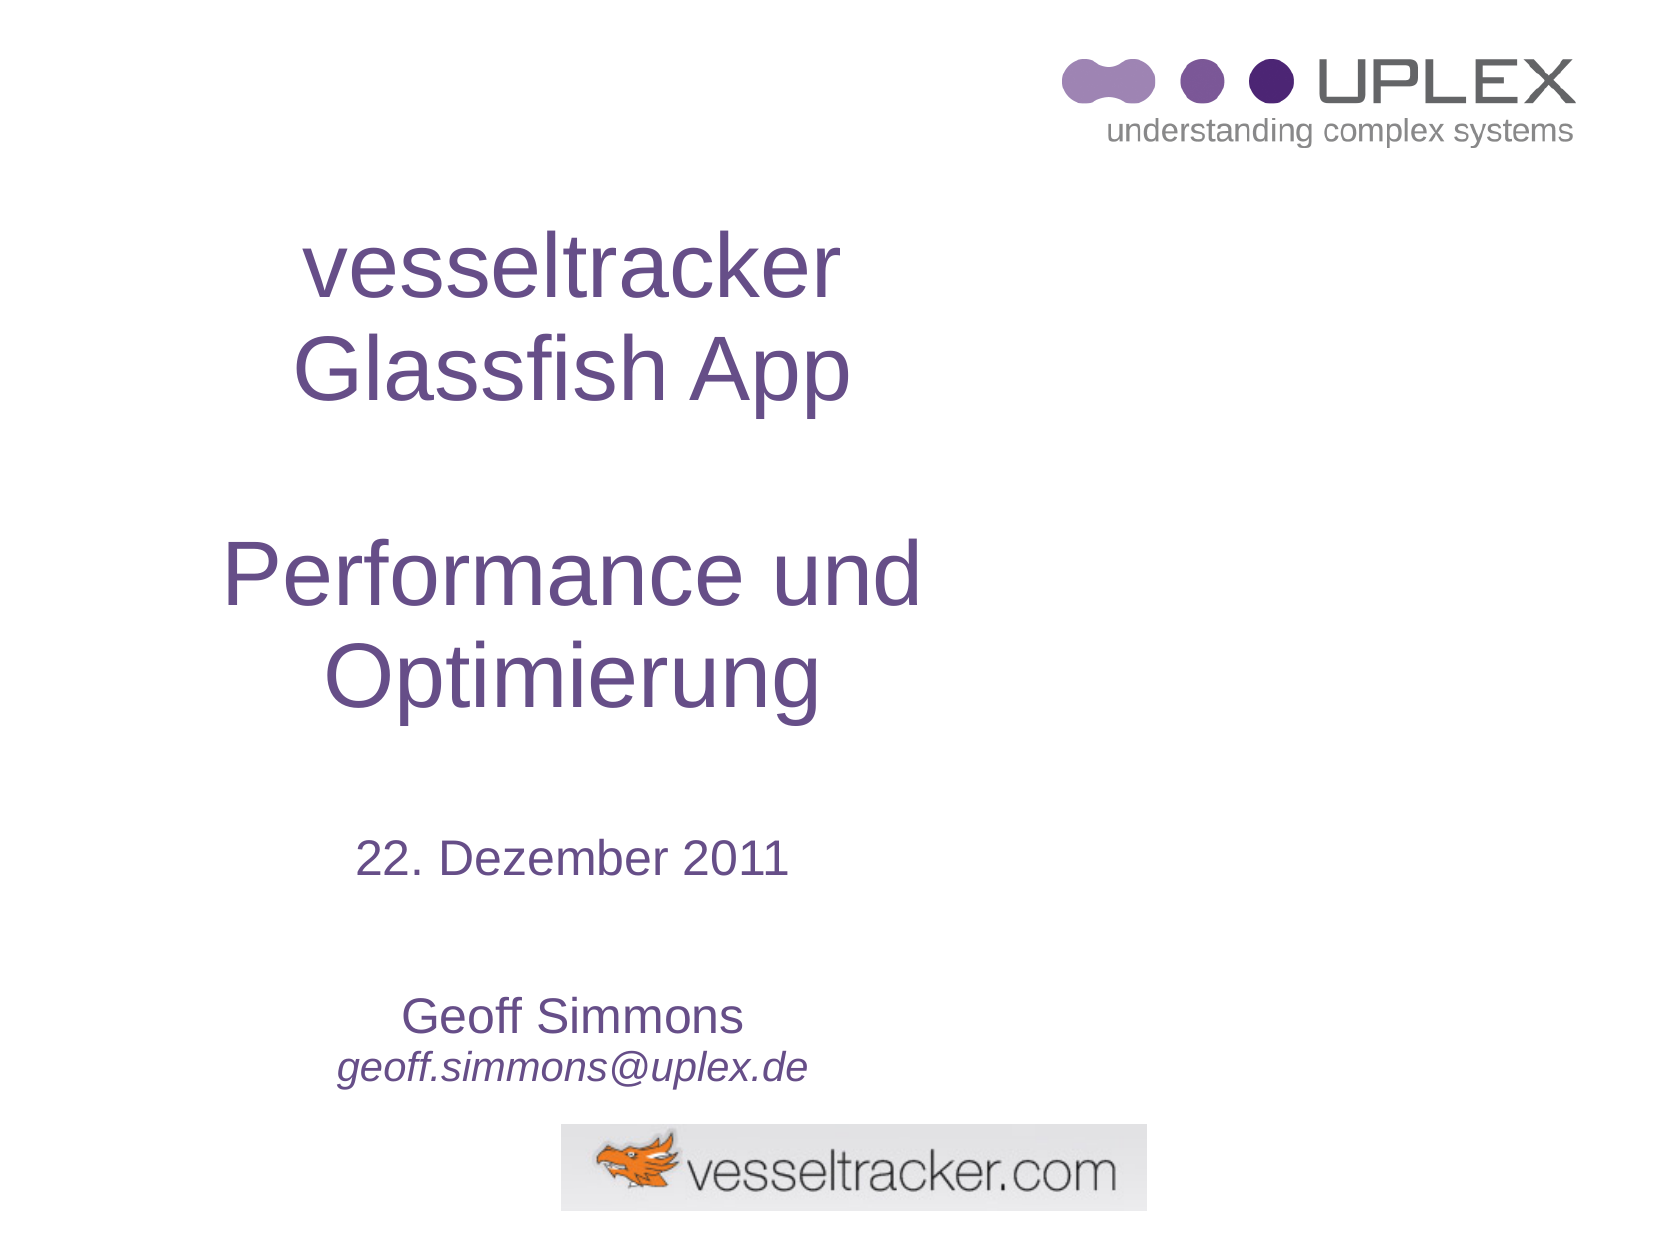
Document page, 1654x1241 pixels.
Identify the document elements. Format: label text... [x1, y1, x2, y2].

picture [1062, 59, 1576, 148]
picture [561, 1124, 1147, 1211]
title vesseltracker Glassfish App Performance und Optimierung 22. Dezember 2011 Geoff Simmons geoff.simmons@uplex.de [82, 177, 1063, 1128]
